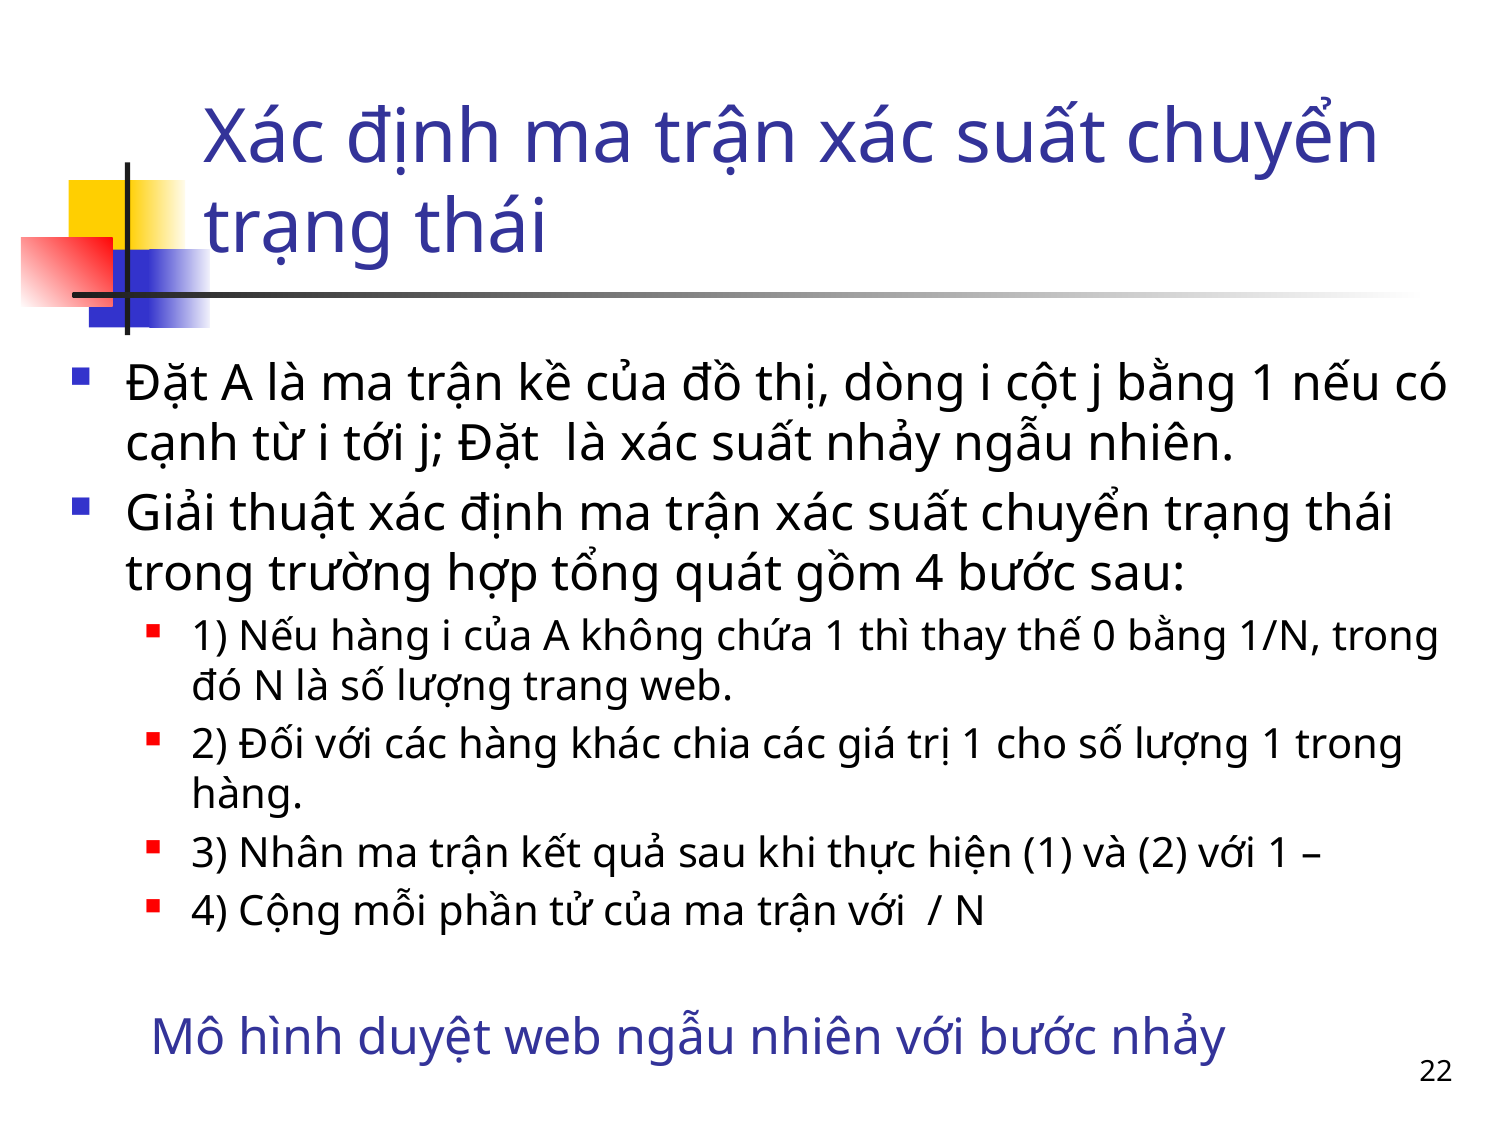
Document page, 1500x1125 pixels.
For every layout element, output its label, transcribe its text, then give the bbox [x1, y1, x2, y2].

text_box Mô hình duyệt web ngẫu nhiên với bước nhảy [135, 997, 1306, 1073]
list Đặt A là ma trận kề của đồ thị, dòng i cột j bằng 1 nếu có cạnh từ i tới j; Đặt là xác suất nhảy ngẫu nhiên. Giải thuật xác định ma trận xác suất chuyển trạng thái trong trường hợp tổng quát gồm 4 bước sau: 1) Nếu hàng i của A không chứa 1 thì thay thế 0 bằng 1/N, trong đó N là số lượng trang web. 2) Đối với các hàng khác chia các giá trị 1 cho số lượng 1 trong hàng. 3) Nhân ma trận kết quả sau khi thực hiện (1) và (2) với 1 – 4) Cộng mỗi phần tử của ma trận với / N [54, 342, 1495, 1100]
title Xác định ma trận xác suất chuyển trạng thái [188, 35, 1468, 275]
